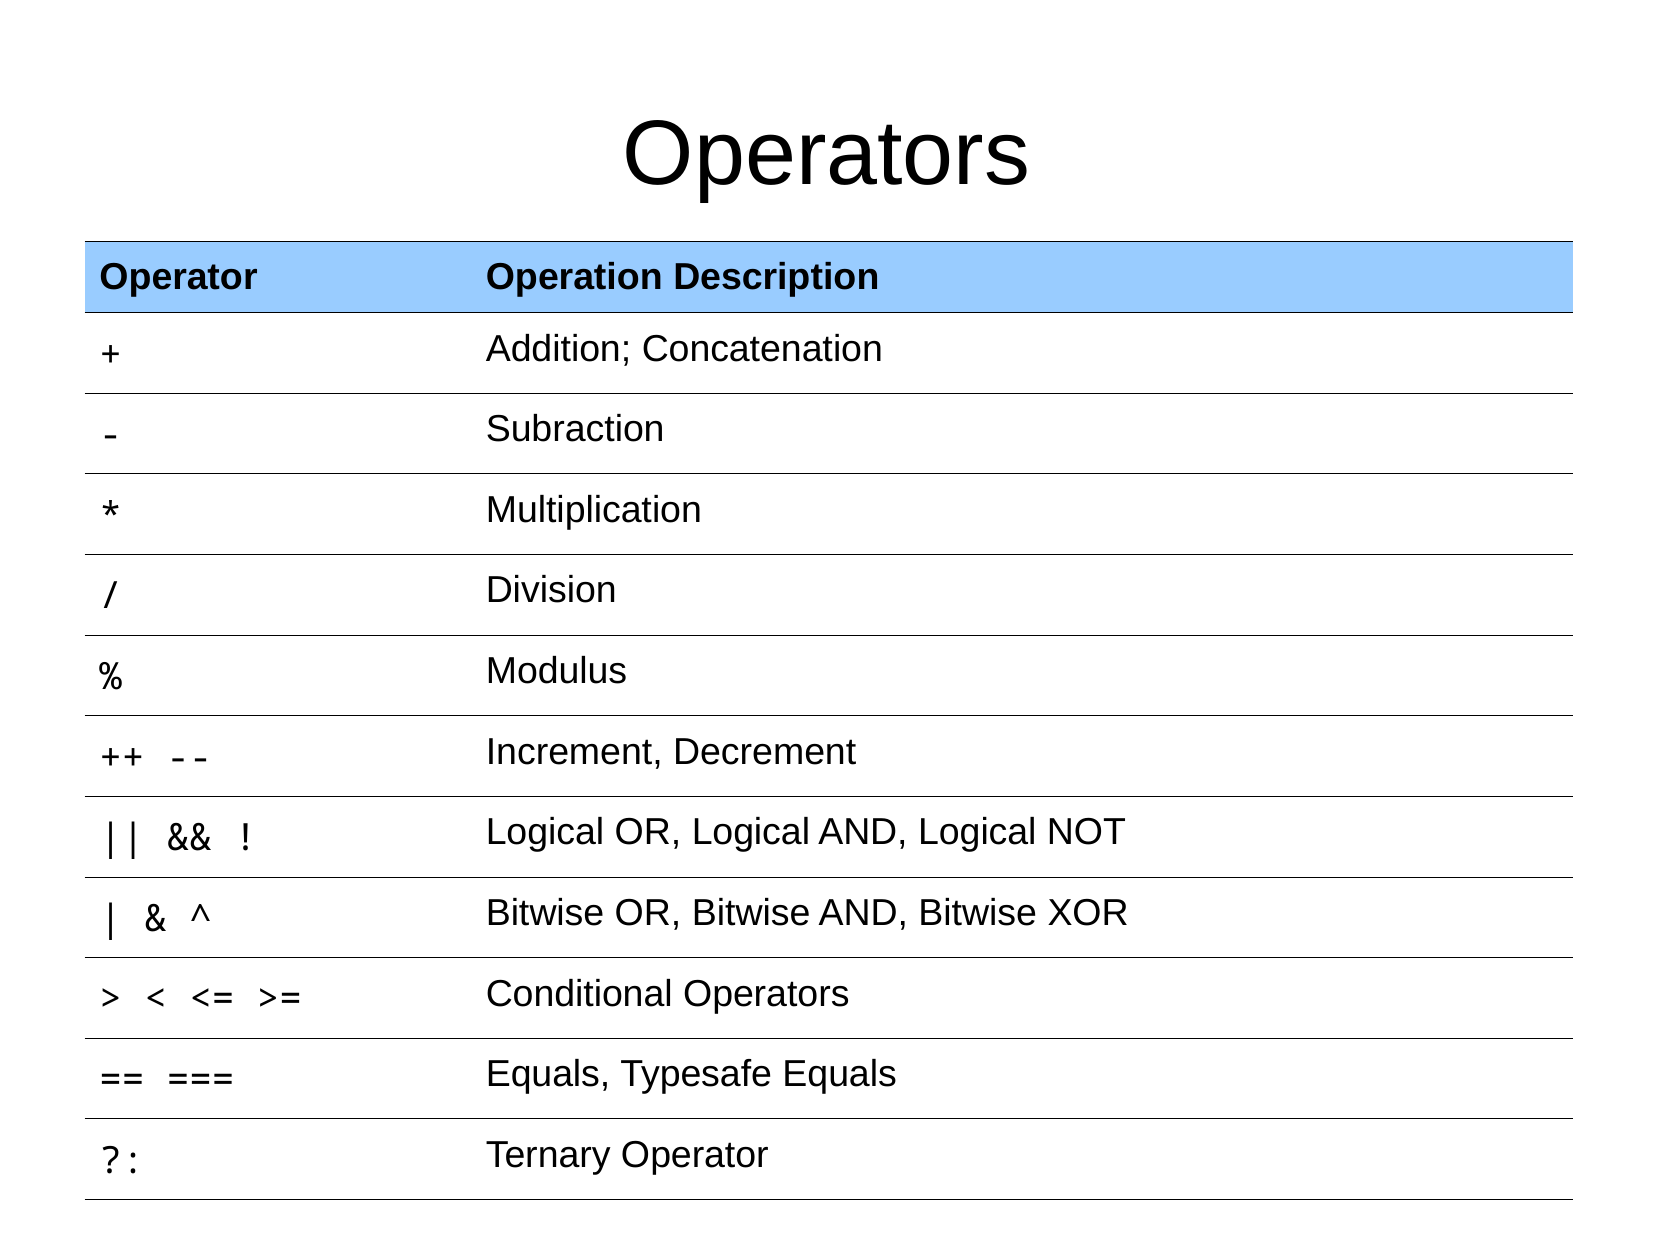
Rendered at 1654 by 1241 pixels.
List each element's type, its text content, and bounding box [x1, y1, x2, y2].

table_cell Conditional Operators [471, 958, 1573, 1038]
table_header Operator [85, 242, 471, 312]
table_cell || && ! [85, 797, 471, 877]
table_cell + [85, 313, 471, 393]
table_cell % [85, 636, 471, 715]
table_cell ?: [85, 1119, 471, 1199]
table_cell Increment, Decrement [471, 716, 1573, 796]
table_cell ++ -- [85, 716, 471, 796]
table_cell > < <= >= [85, 958, 471, 1038]
table_cell Subraction [471, 394, 1573, 473]
table_cell * [85, 474, 471, 554]
table_cell Logical OR, Logical AND, Logical NOT [471, 797, 1573, 877]
table_cell Ternary Operator [471, 1119, 1573, 1199]
table_header Operation Description [471, 242, 1573, 312]
table_cell Addition; Concatenation [471, 313, 1573, 393]
table_cell Equals, Typesafe Equals [471, 1039, 1573, 1118]
table_cell | & ^ [85, 878, 471, 957]
table_cell / [85, 555, 471, 635]
table_cell Division [471, 555, 1573, 635]
title Operators [82, 49, 1571, 257]
table_cell == === [85, 1039, 471, 1118]
table_cell - [85, 394, 471, 473]
table_cell Multiplication [471, 474, 1573, 554]
table_cell Modulus [471, 636, 1573, 715]
table_cell Bitwise OR, Bitwise AND, Bitwise XOR [471, 878, 1573, 957]
